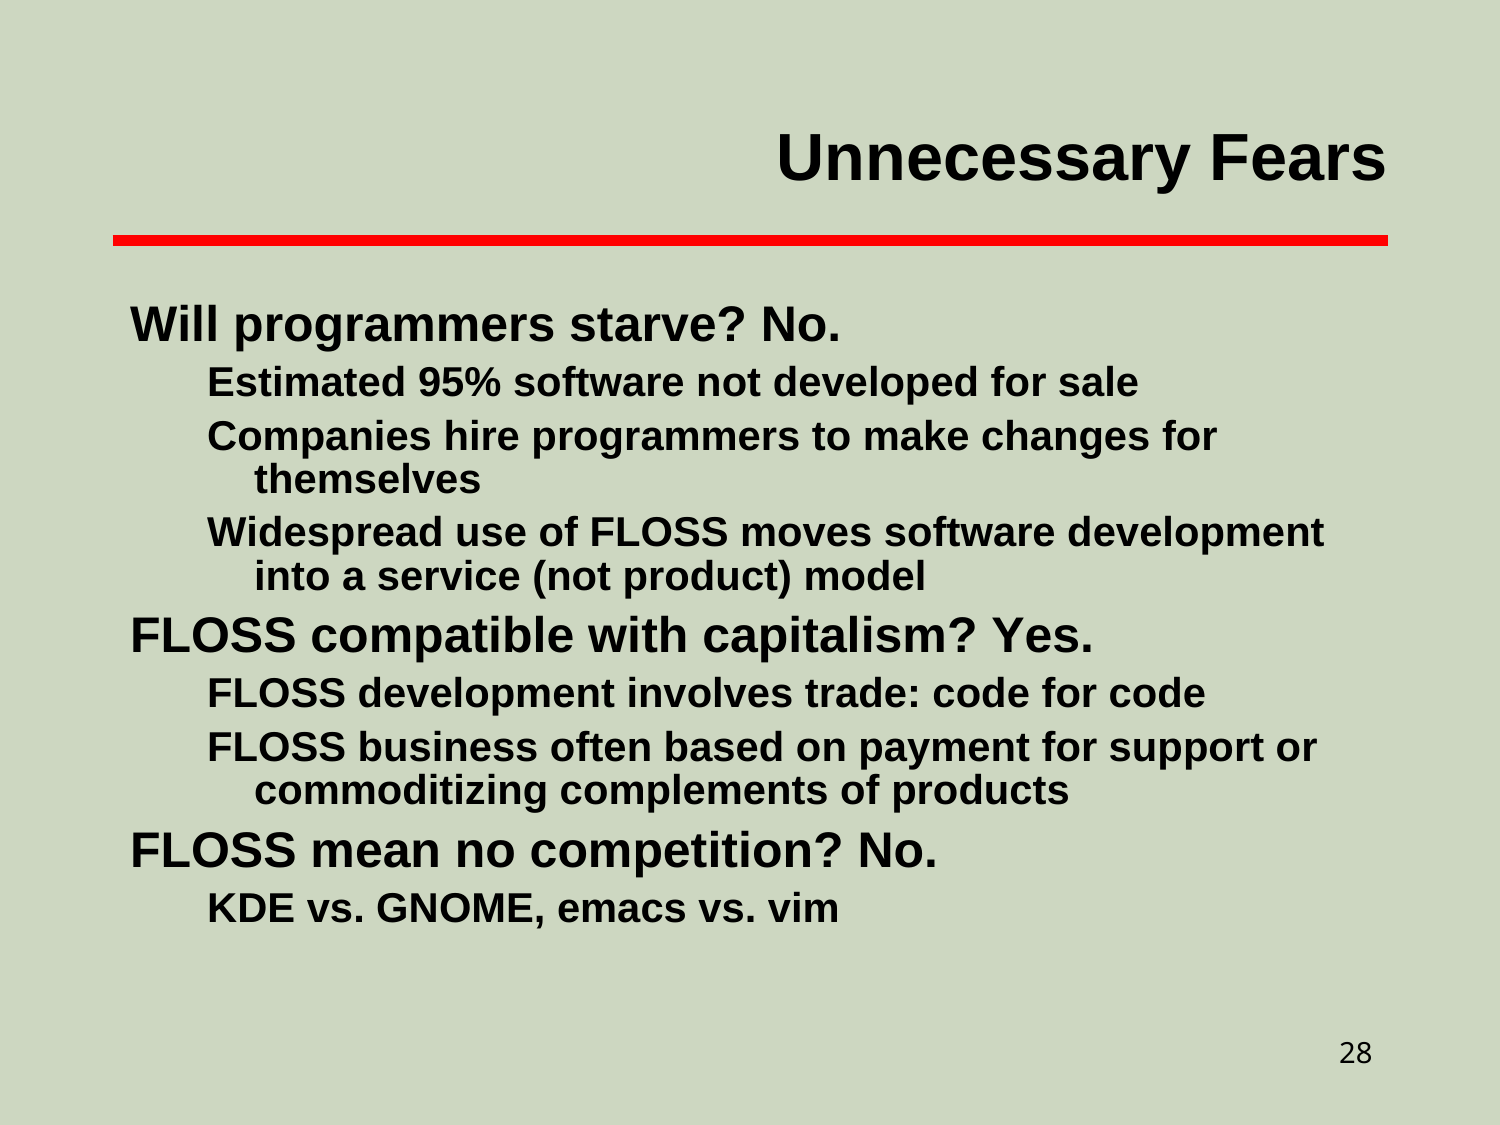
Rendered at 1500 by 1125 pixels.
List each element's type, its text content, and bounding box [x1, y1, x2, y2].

title Unnecessary Fears [337, 85, 1388, 224]
list Will programmers starve? No. Estimated 95% software not developed for sale Companies hire programmers to make changes for themselves Widespread use of FLOSS moves software development into a service (not product) model FLOSS compatible with capitalism? Yes. FLOSS development involves trade: code for code FLOSS business often based on payment for support or commoditizing complements of products FLOSS mean no competition? No. KDE vs. GNOME, emacs vs. vim [112, 299, 1388, 1001]
